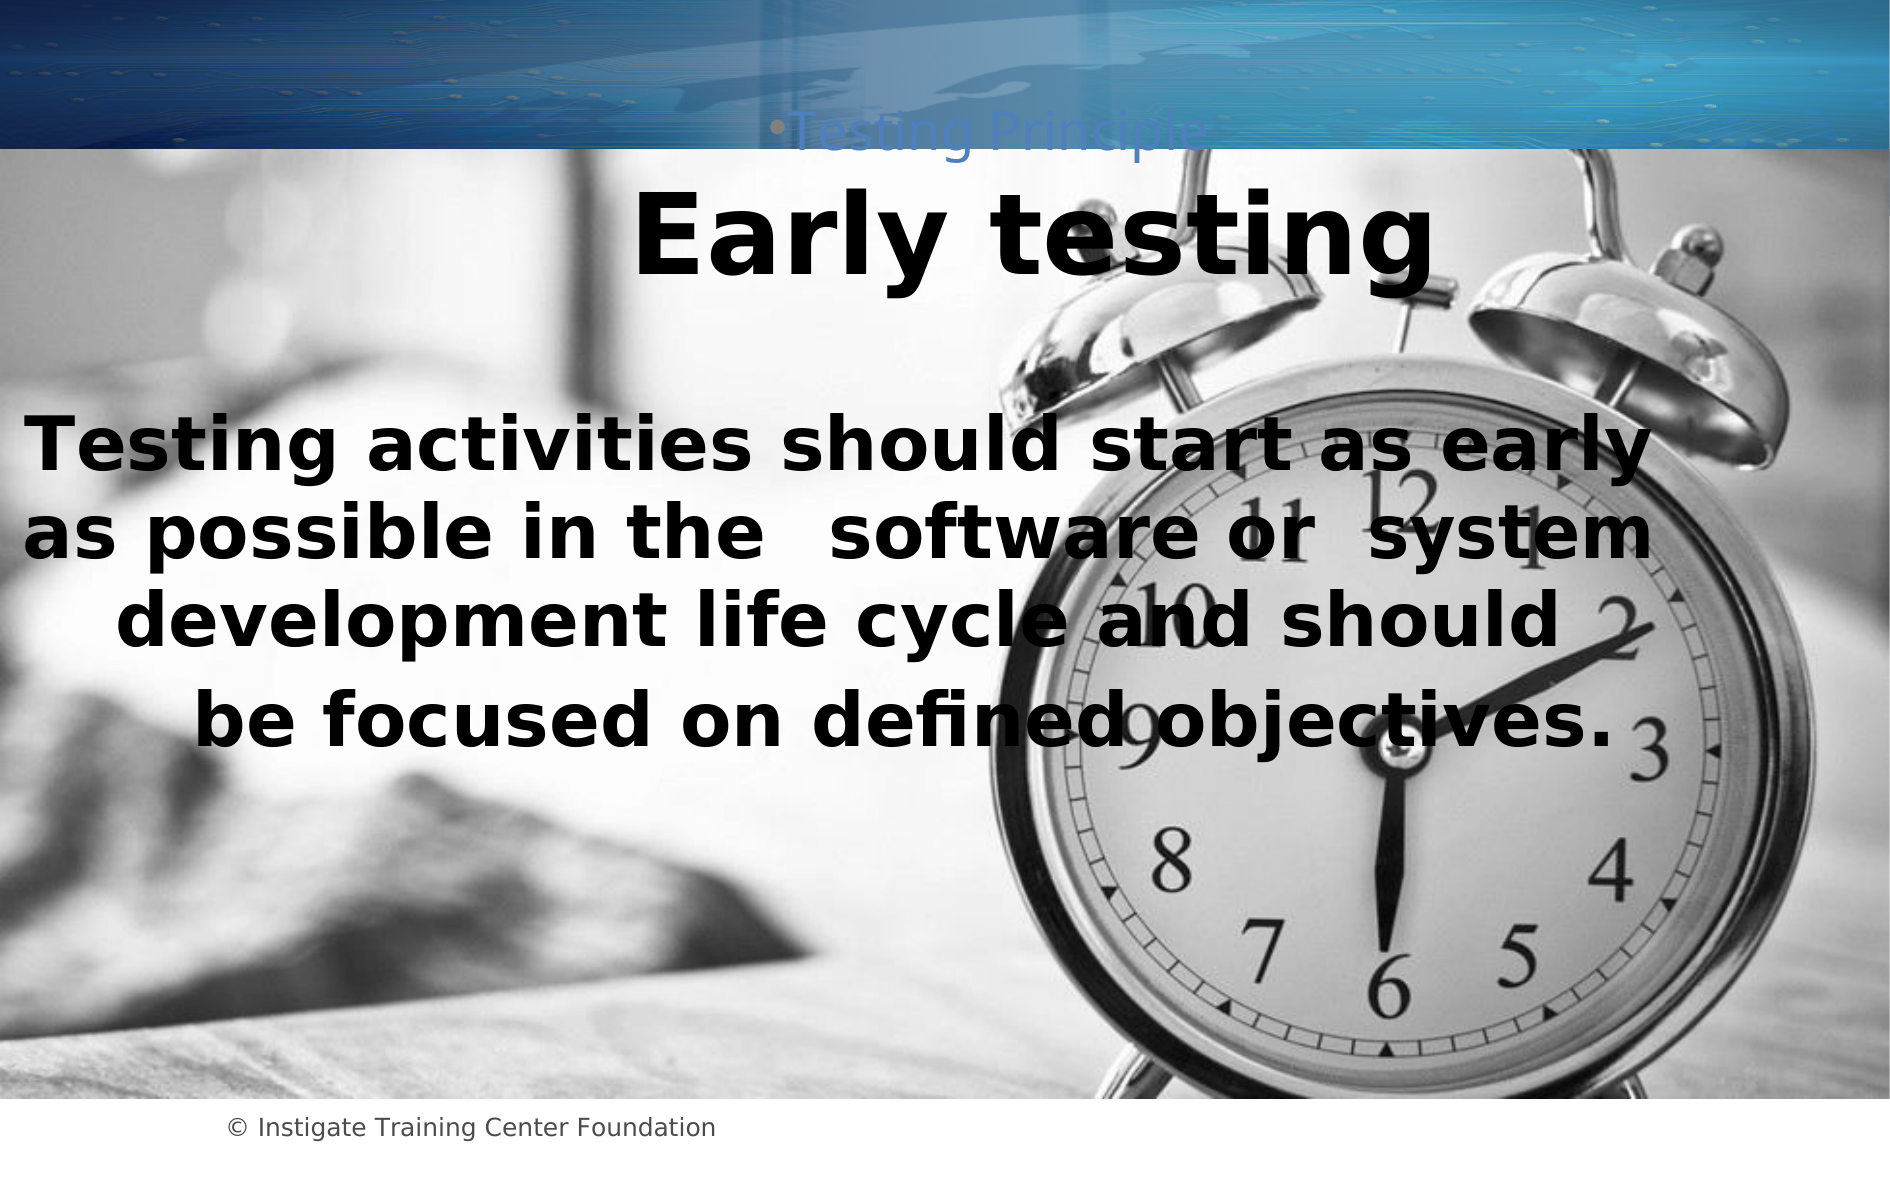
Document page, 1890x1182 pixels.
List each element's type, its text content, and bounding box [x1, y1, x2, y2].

picture [0, 0, 1890, 1099]
subtitle Testing Principle Early testing Testing activities should start as early as possible in the software or system development life cycle and should be focused on defined objectives. [0, 37, 1688, 823]
